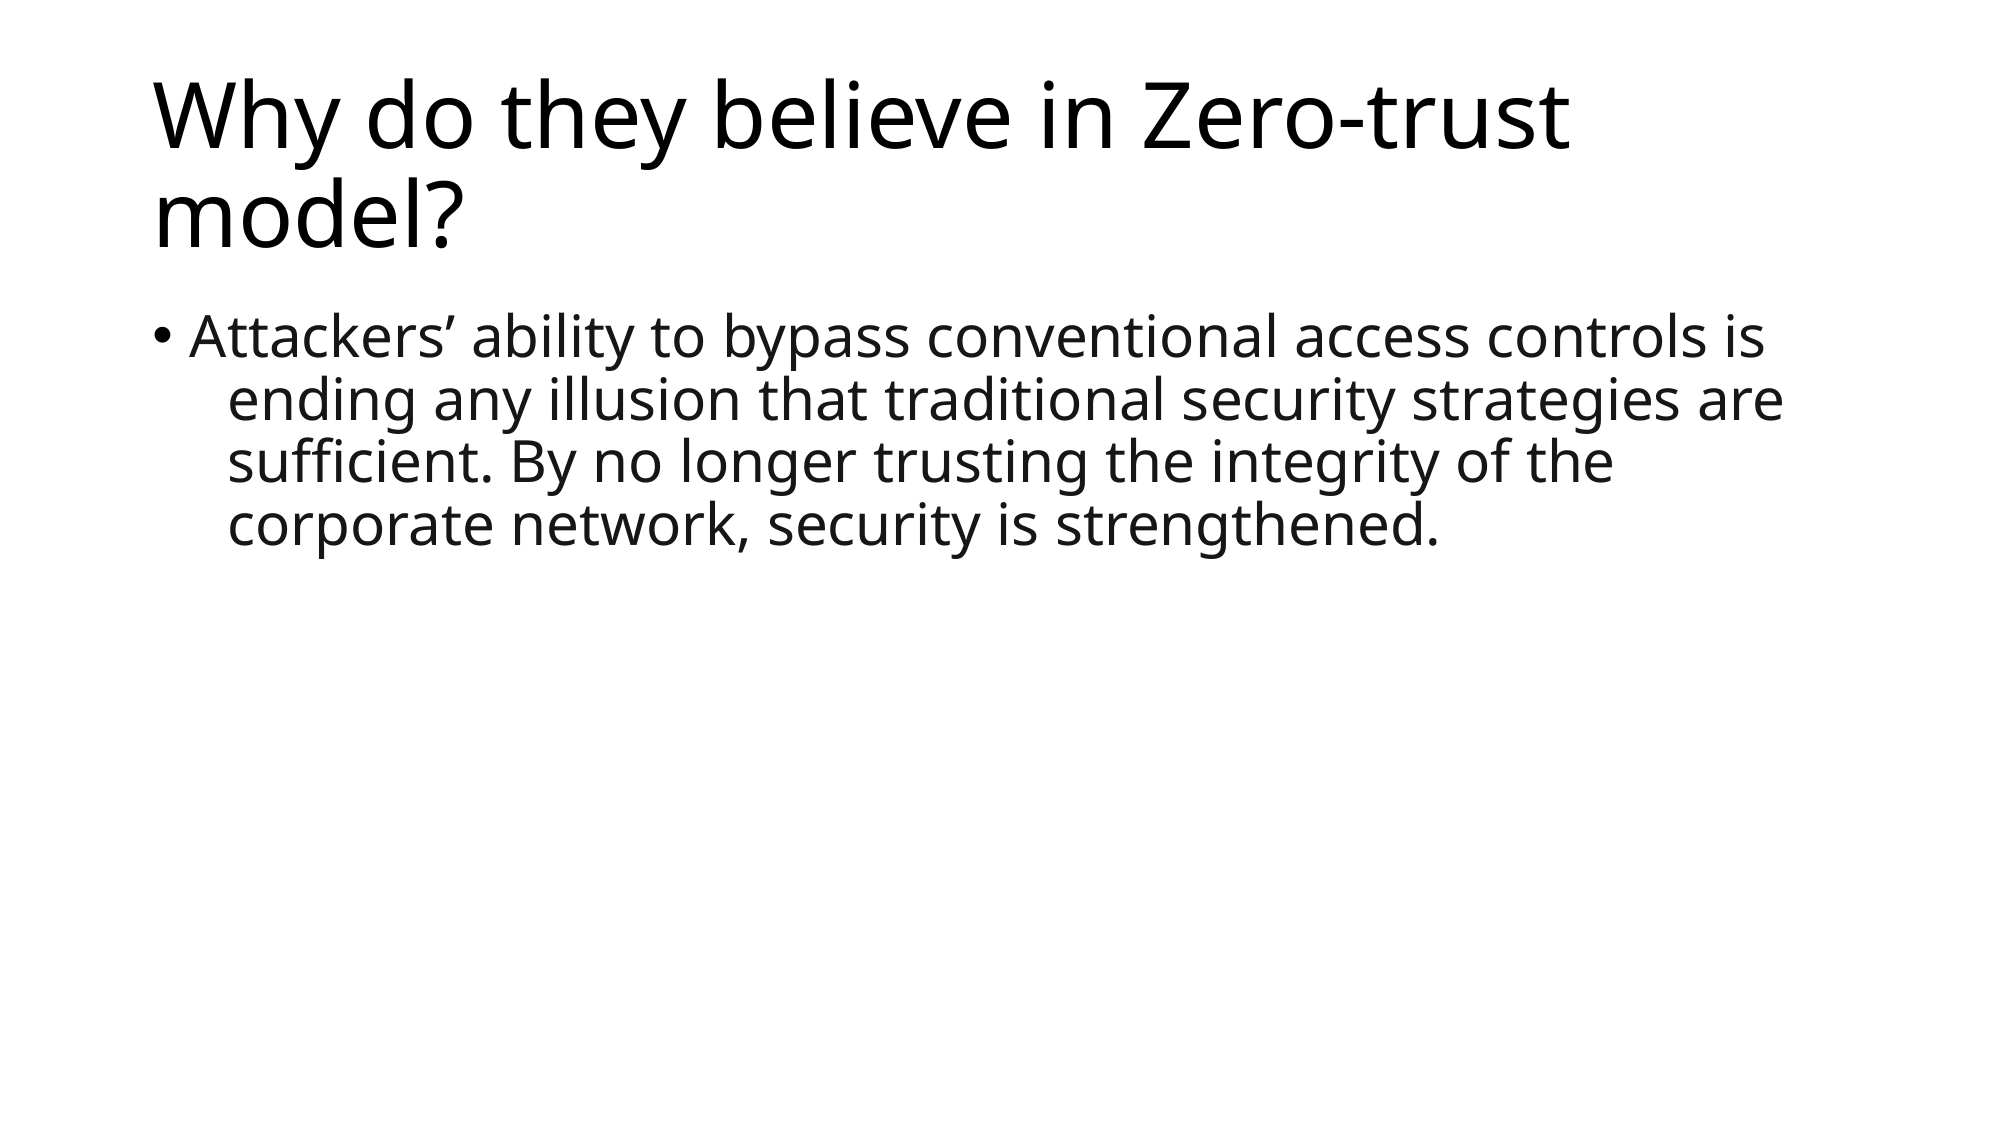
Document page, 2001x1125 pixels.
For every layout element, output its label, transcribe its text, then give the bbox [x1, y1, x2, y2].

list Attackers’ ability to bypass conventional access controls is ending any illusion that traditional security strategies are sufficient. By no longer trusting the integrity of the corporate network, security is strengthened. [137, 299, 1863, 1014]
title Why do they believe in Zero-trust model? [137, 59, 1863, 278]
